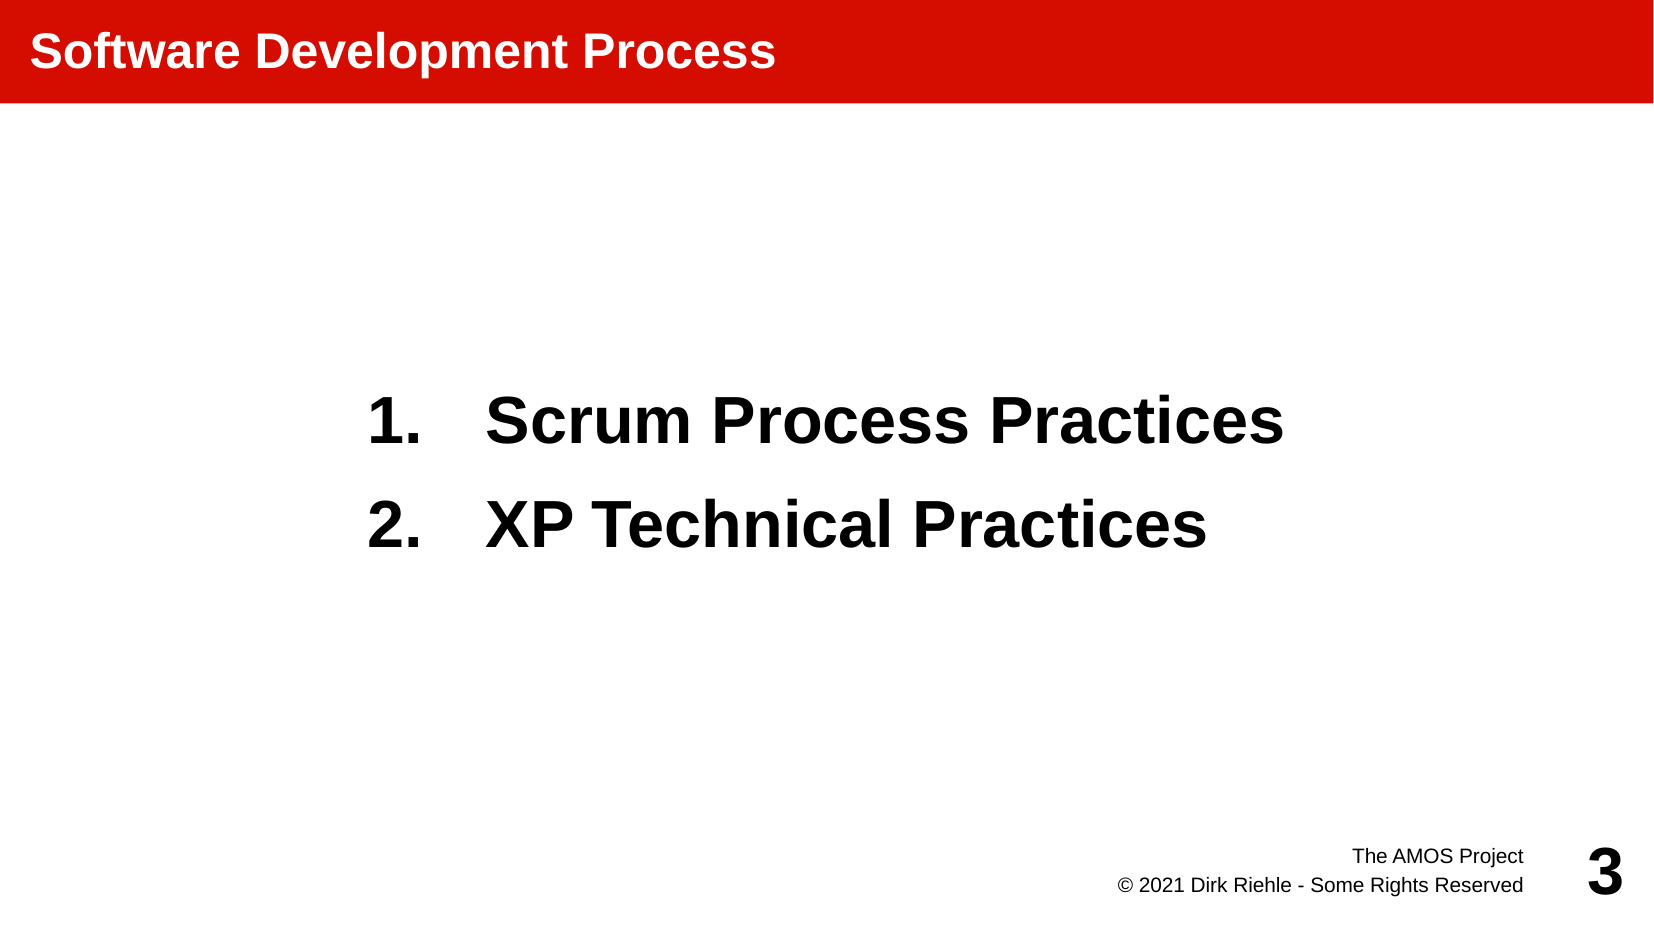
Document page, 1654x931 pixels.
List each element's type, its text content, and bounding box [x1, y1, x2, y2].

subtitle Scrum Process Practices XP Technical Practices [29, 132, 1625, 813]
title Software Development Process [0, 0, 1654, 104]
